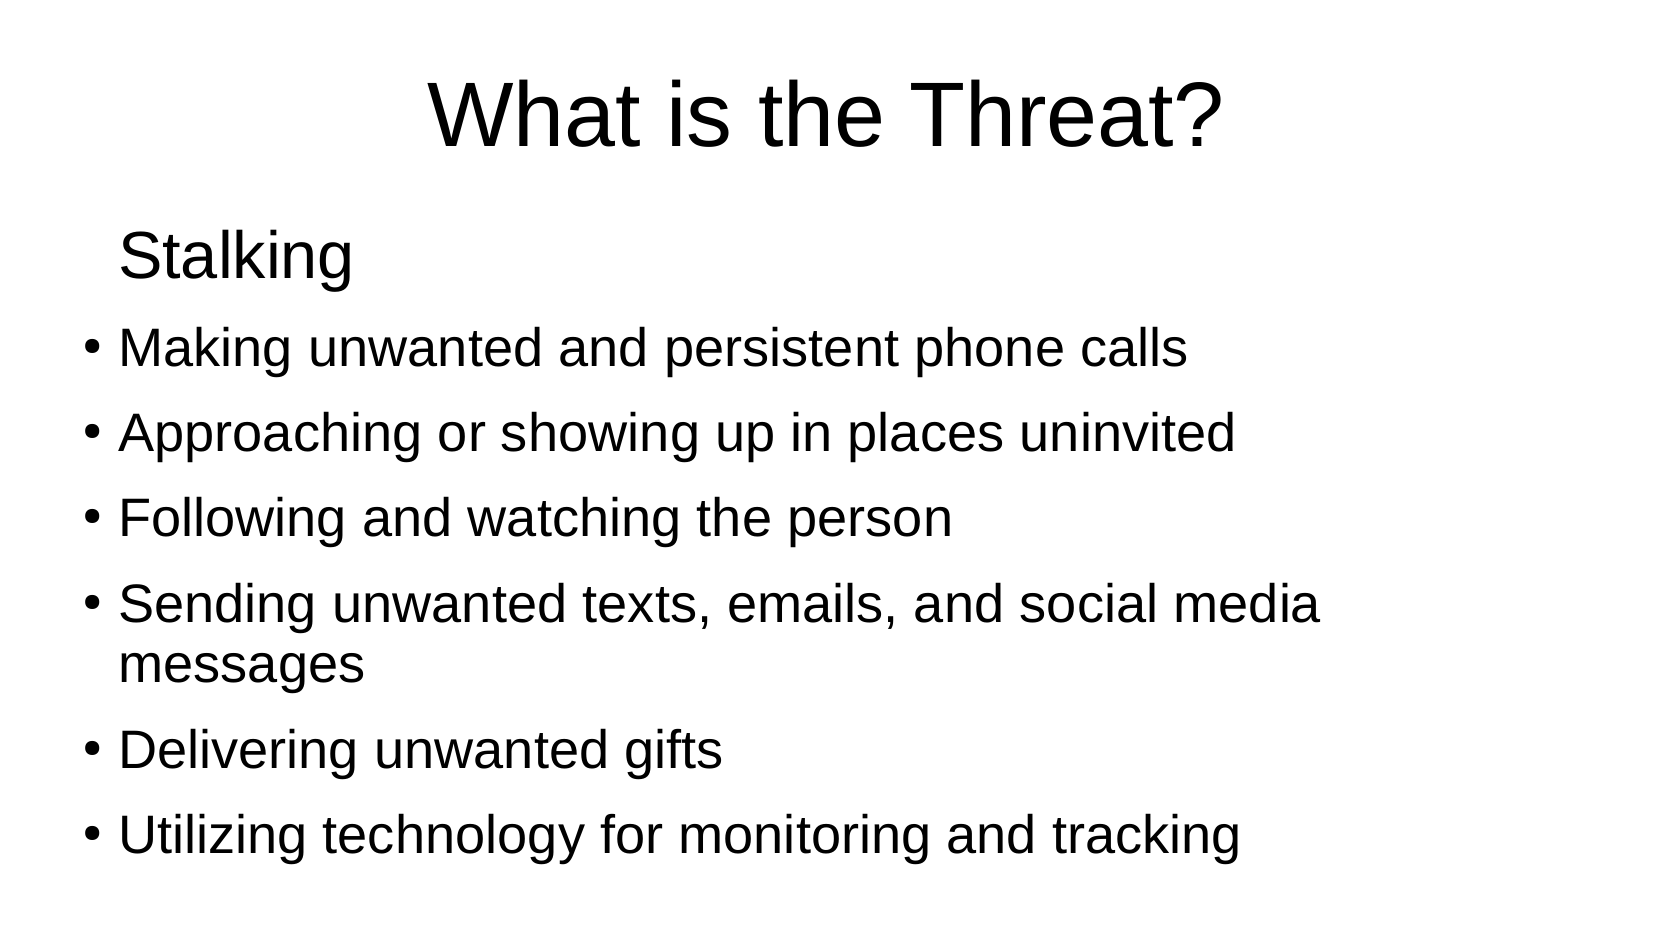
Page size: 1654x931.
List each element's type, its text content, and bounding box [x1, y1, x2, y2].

subtitle Stalking Making unwanted and persistent phone calls Approaching or showing up in places uninvited Following and watching the person Sending unwanted texts, emails, and social media messages Delivering unwanted gifts Utilizing technology for monitoring and tracking [82, 217, 1571, 865]
title What is the Threat? [82, 37, 1571, 193]
